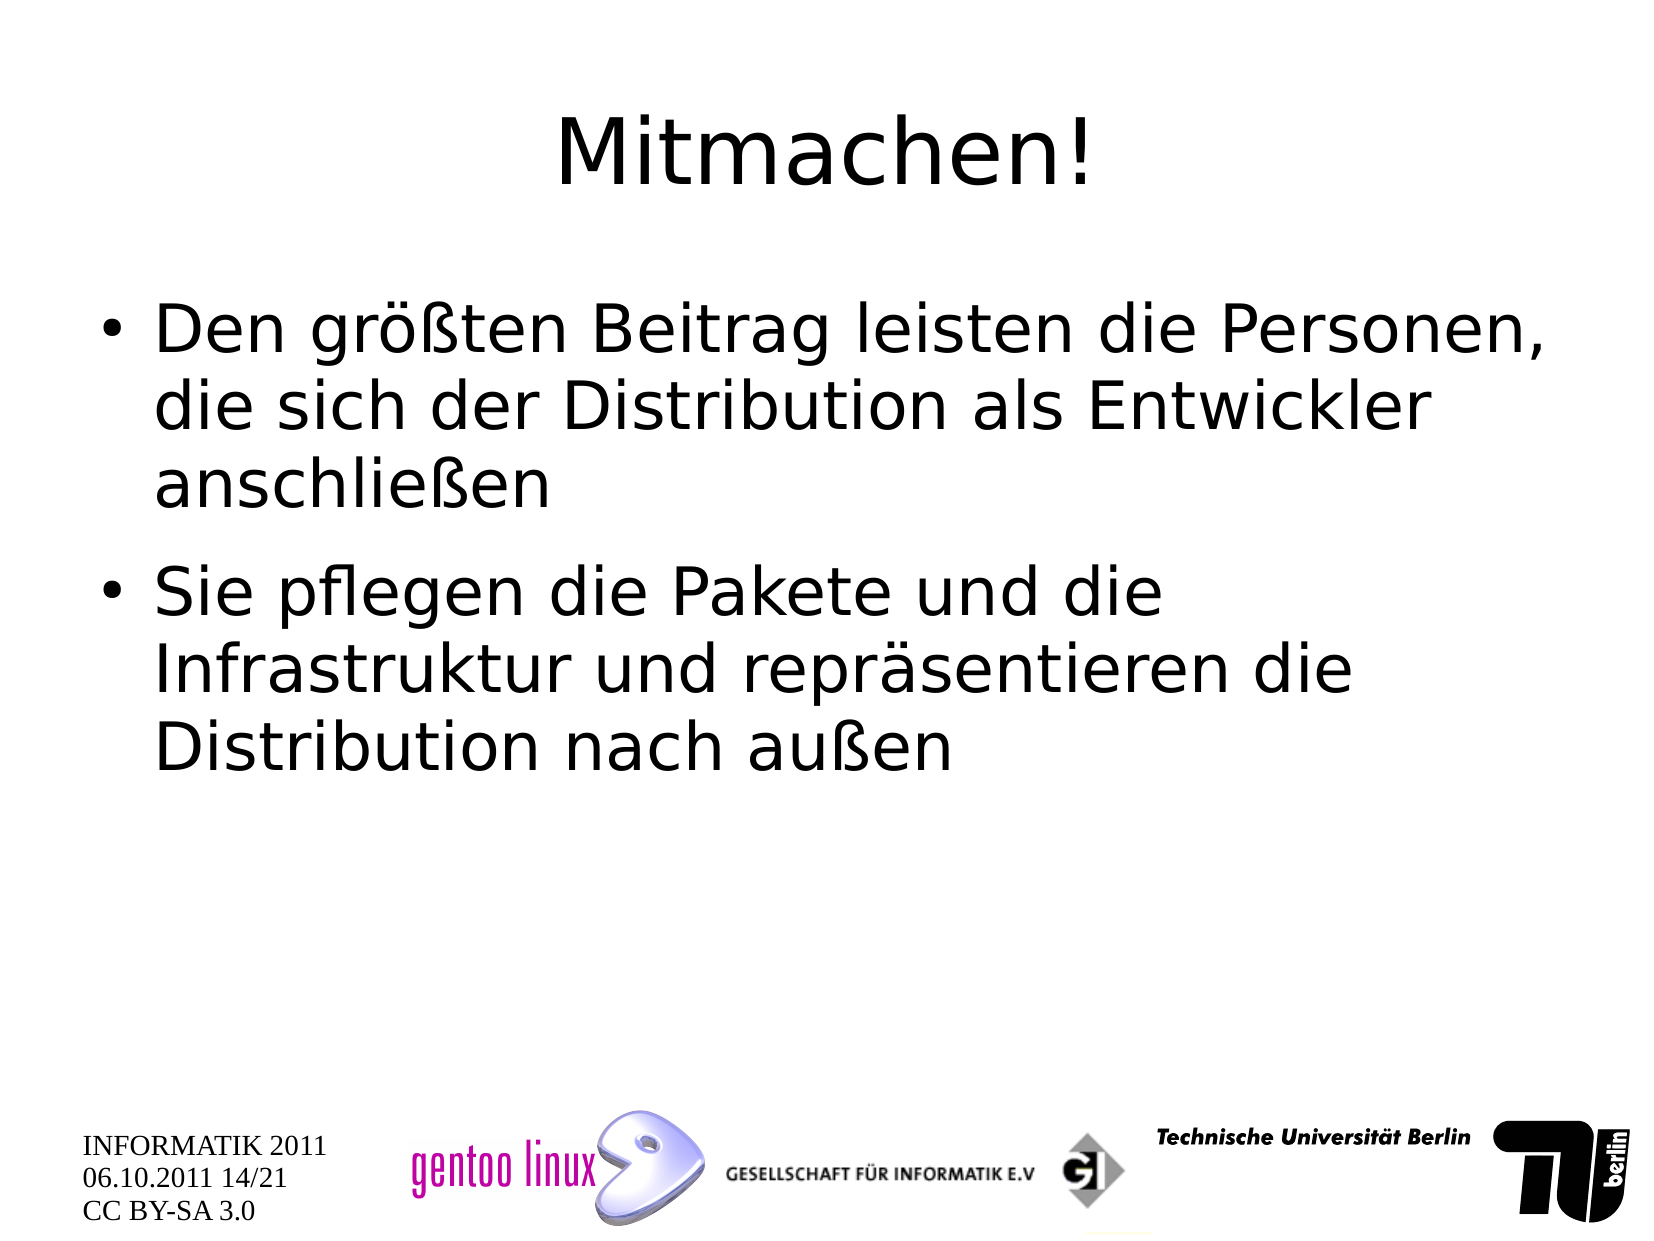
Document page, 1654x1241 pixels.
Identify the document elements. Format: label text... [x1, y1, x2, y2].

picture [726, 1109, 1152, 1234]
title Mitmachen! [82, 49, 1571, 257]
list Den größten Beitrag leisten die Personen, die sich der Distribution als Entwickler anschließen Sie pflegen die Pakete und die Infrastruktur und repräsentieren die Distribution nach außen [82, 290, 1571, 1109]
picture [407, 1109, 708, 1230]
